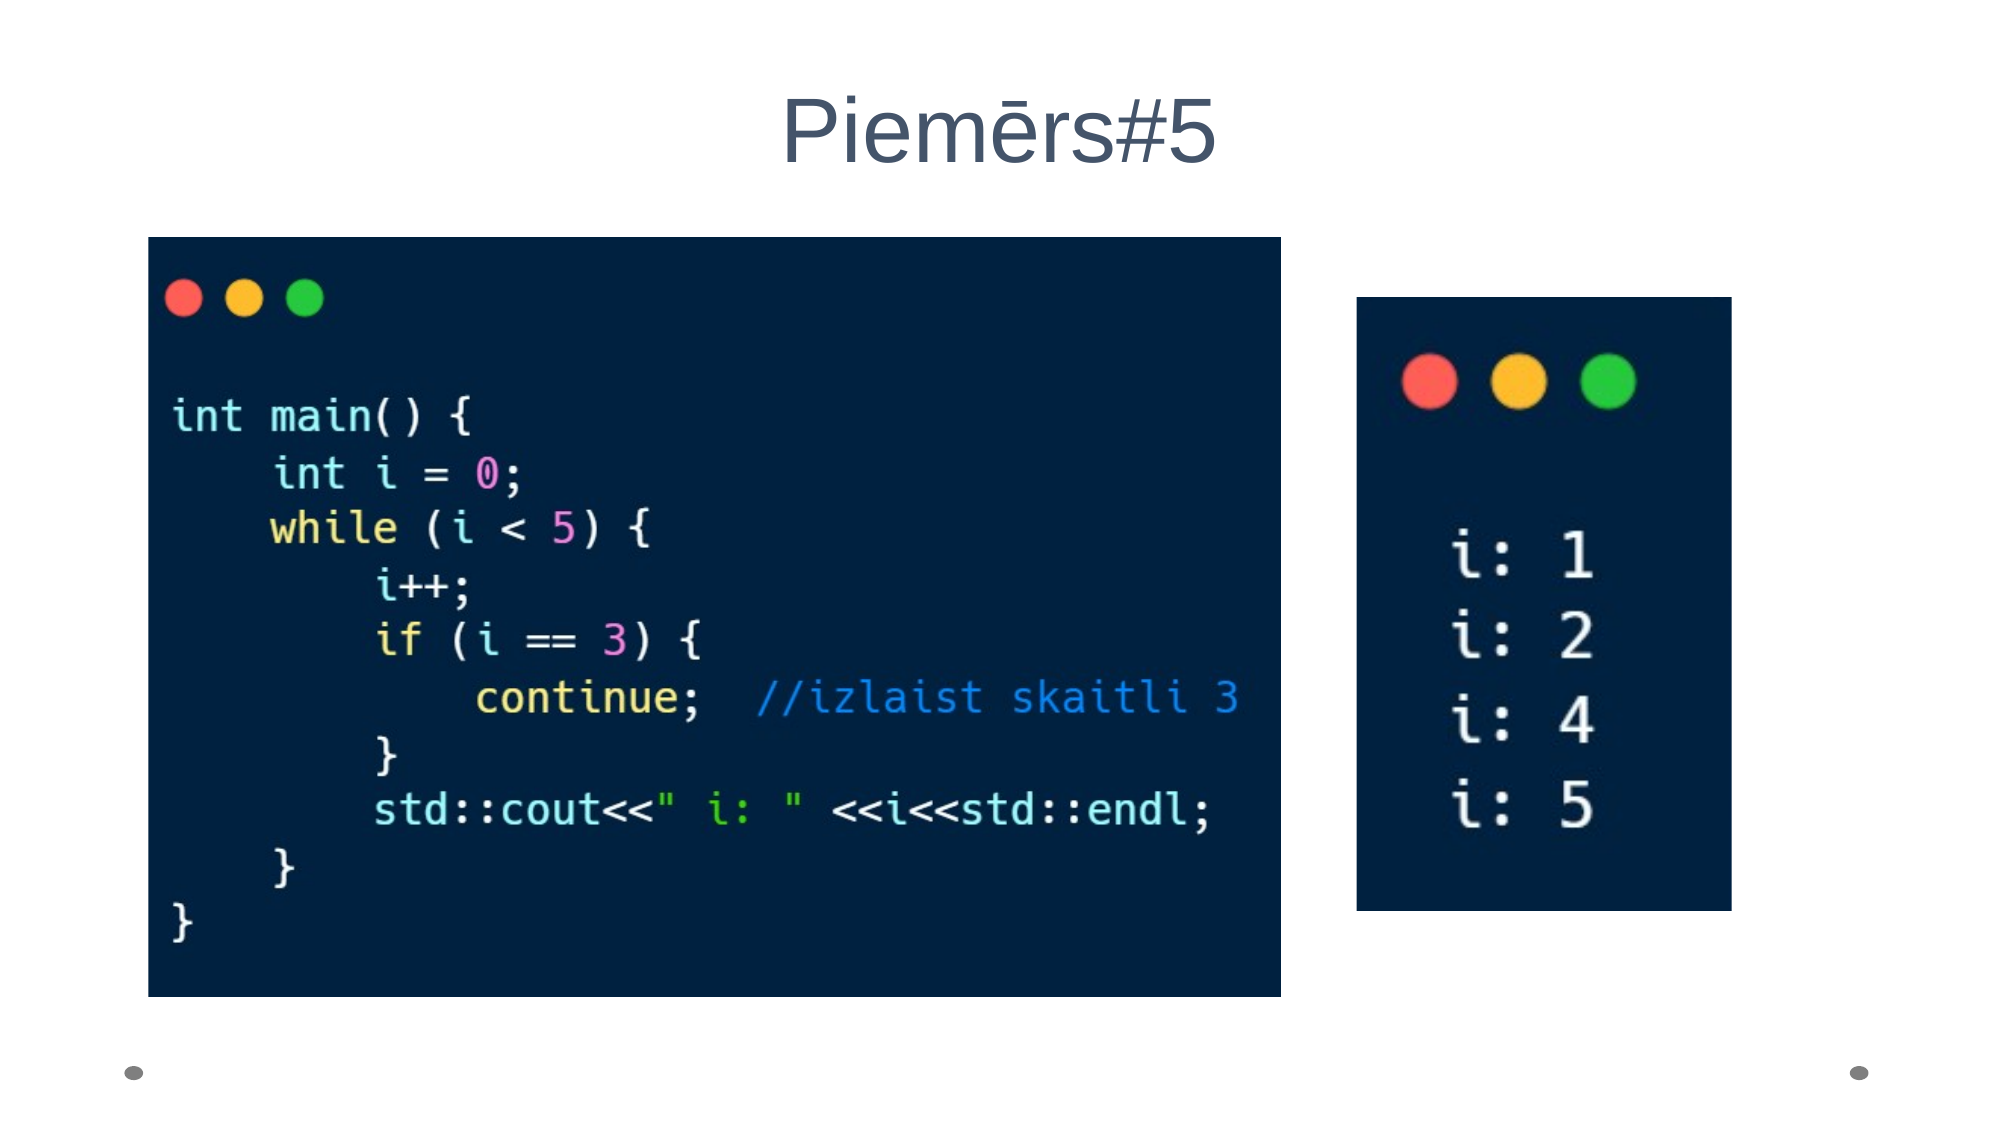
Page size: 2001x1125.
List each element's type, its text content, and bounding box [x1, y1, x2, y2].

picture [148, 237, 1281, 997]
title Piemērs#5 [99, 0, 1900, 263]
picture [1356, 297, 1732, 911]
